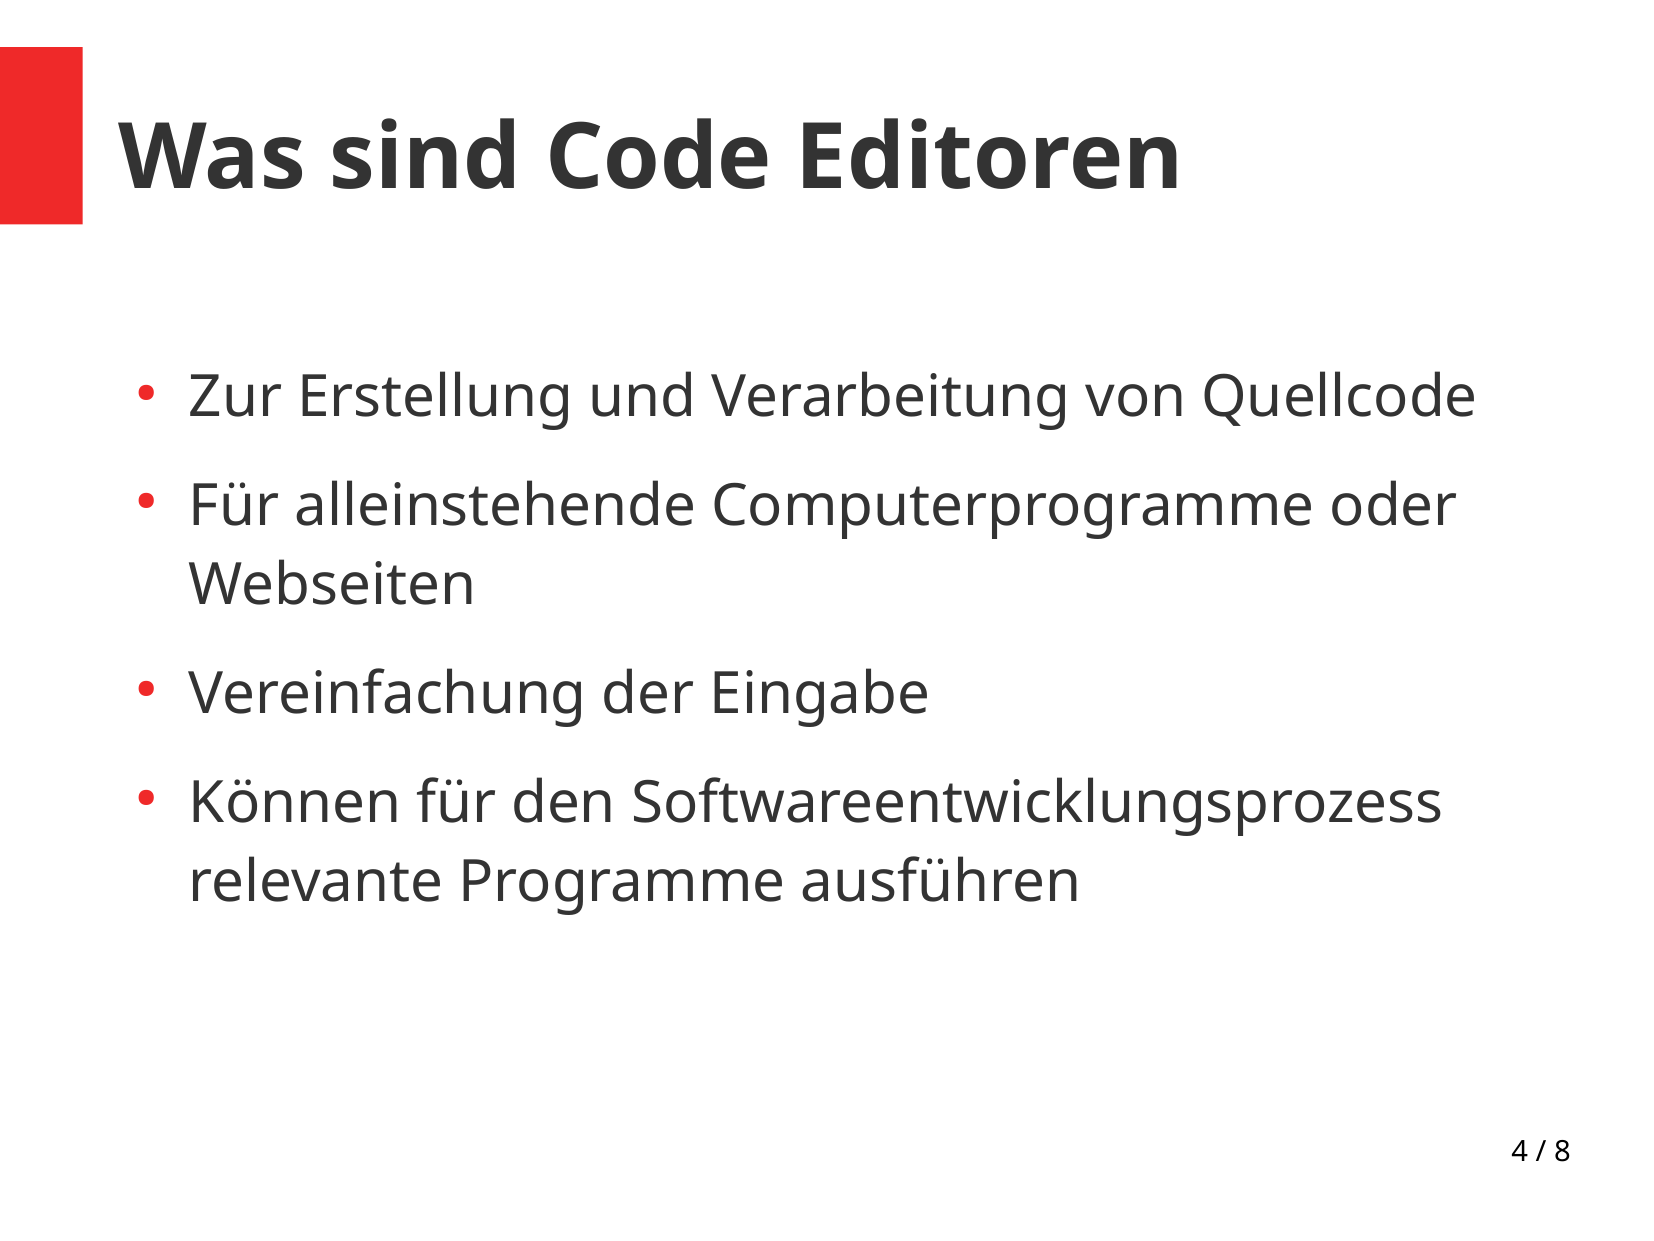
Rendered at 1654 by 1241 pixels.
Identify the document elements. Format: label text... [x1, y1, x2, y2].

list Zur Erstellung und Verarbeitung von Quellcode Für alleinstehende Computerprogramme oder Webseiten Vereinfachung der Eingabe Können für den Softwareentwicklungsprozess relevante Programme ausführen [118, 354, 1536, 1074]
title Was sind Code Editoren [118, 49, 1571, 257]
